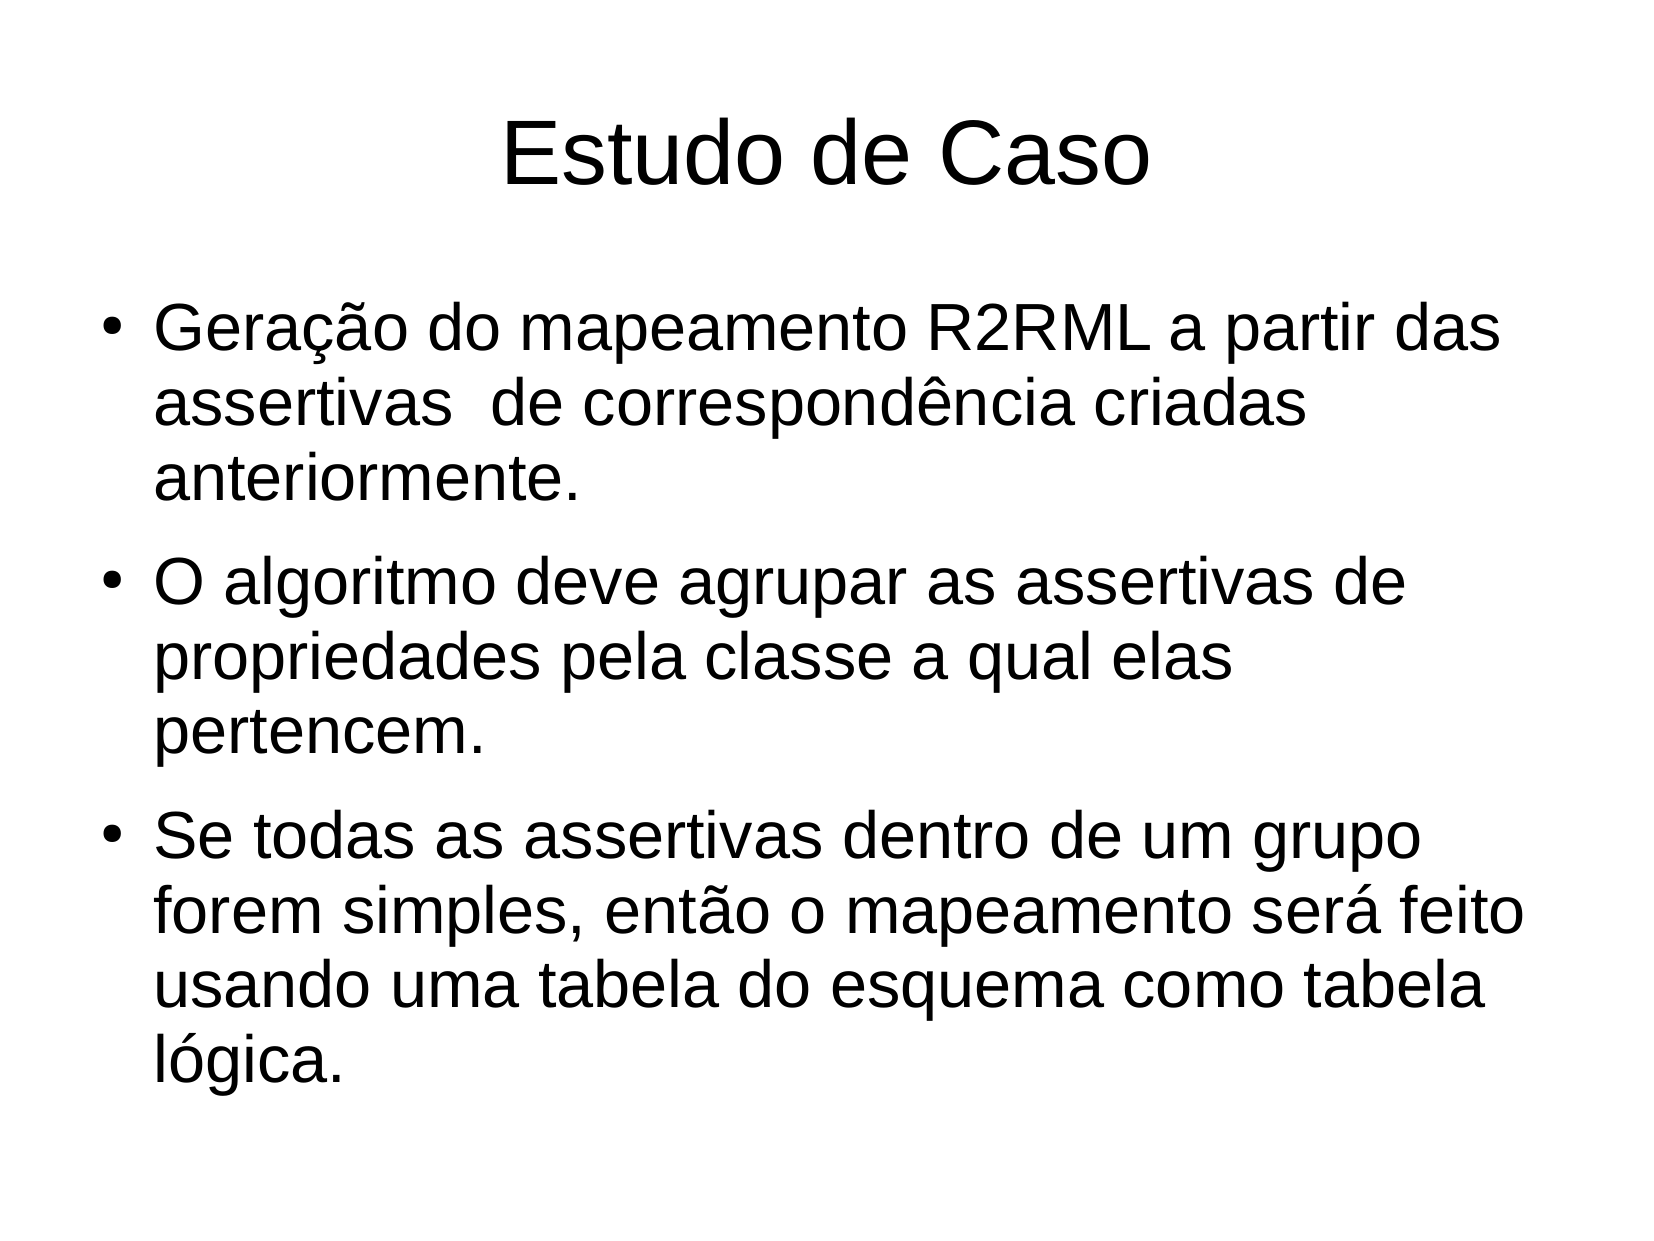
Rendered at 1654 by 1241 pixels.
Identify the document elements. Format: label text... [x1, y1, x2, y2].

list Geração do mapeamento R2RML a partir das assertivas de correspondência criadas anteriormente. O algoritmo deve agrupar as assertivas de propriedades pela classe a qual elas pertencem. Se todas as assertivas dentro de um grupo forem simples, então o mapeamento será feito usando uma tabela do esquema como tabela lógica. [82, 290, 1571, 1190]
title Estudo de Caso [82, 49, 1571, 257]
